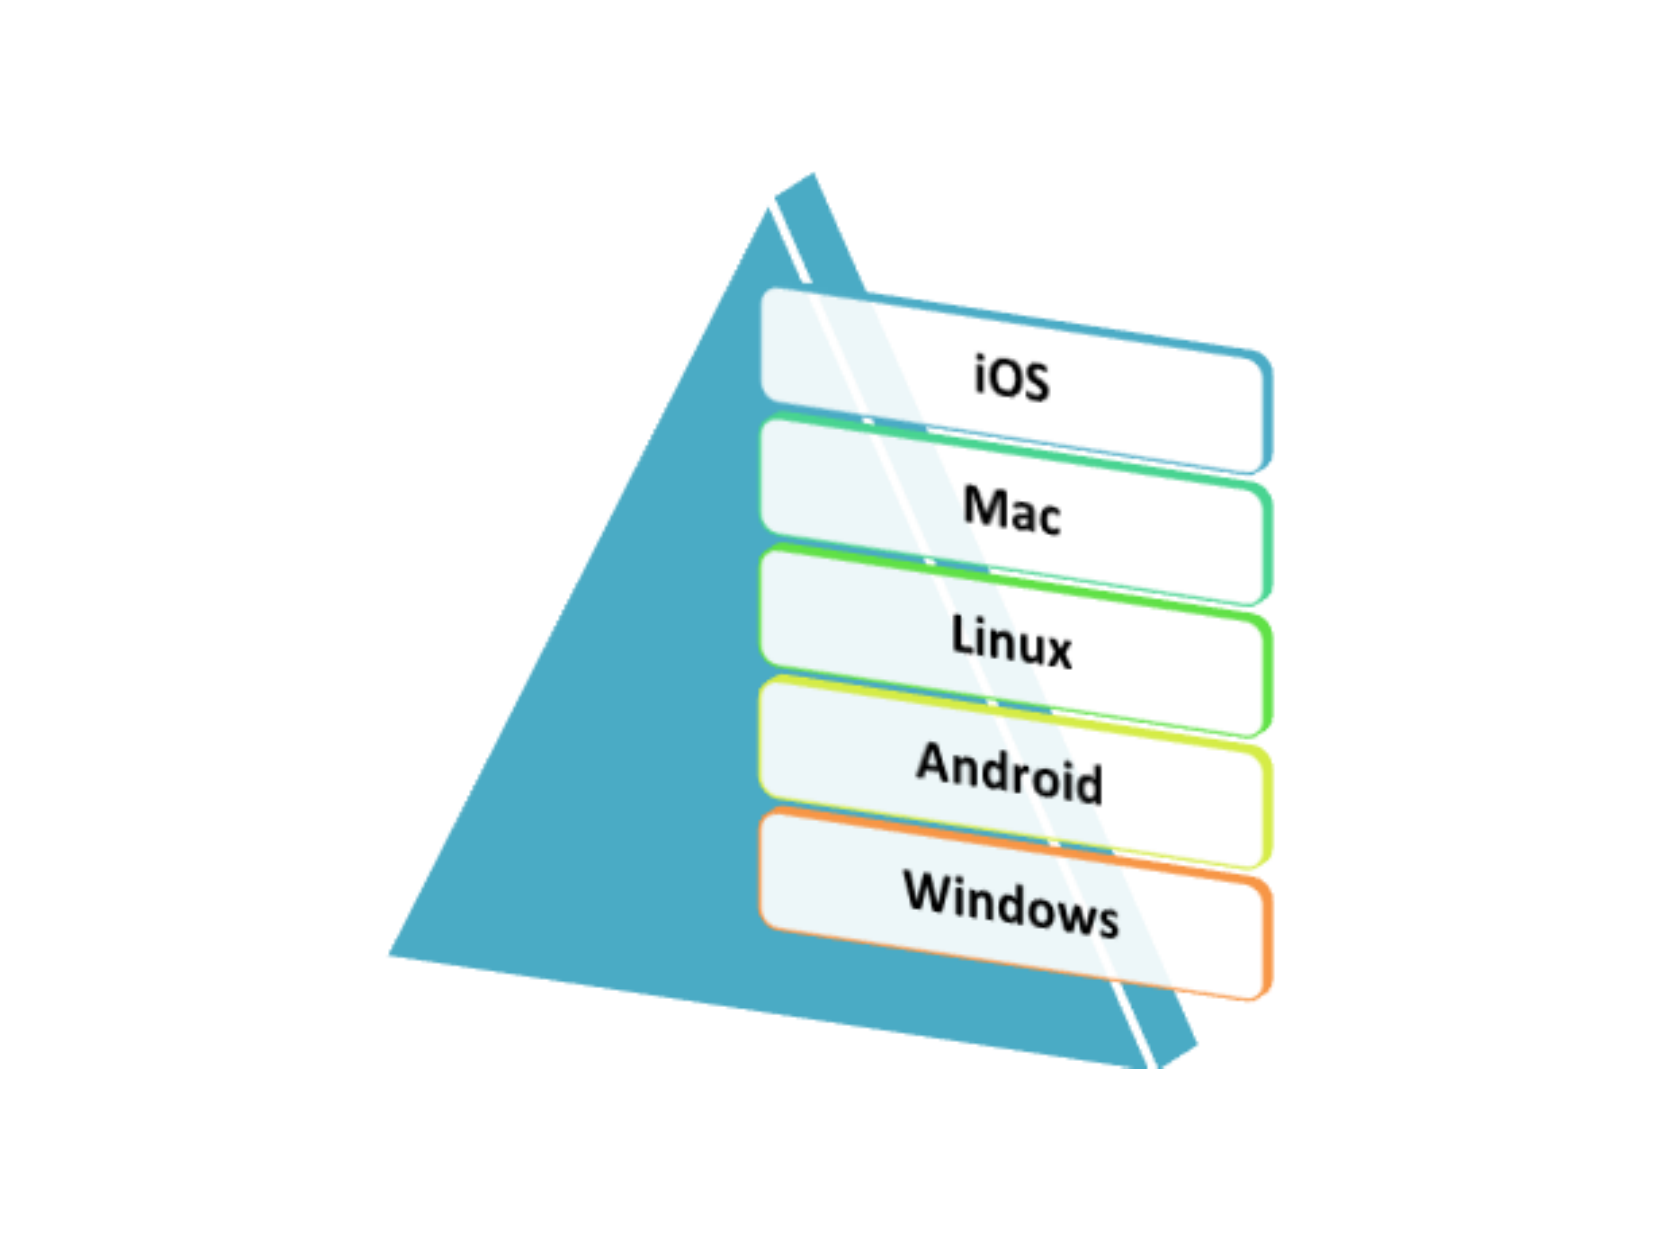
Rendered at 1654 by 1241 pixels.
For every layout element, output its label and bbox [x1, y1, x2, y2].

picture [58, 171, 1596, 1069]
